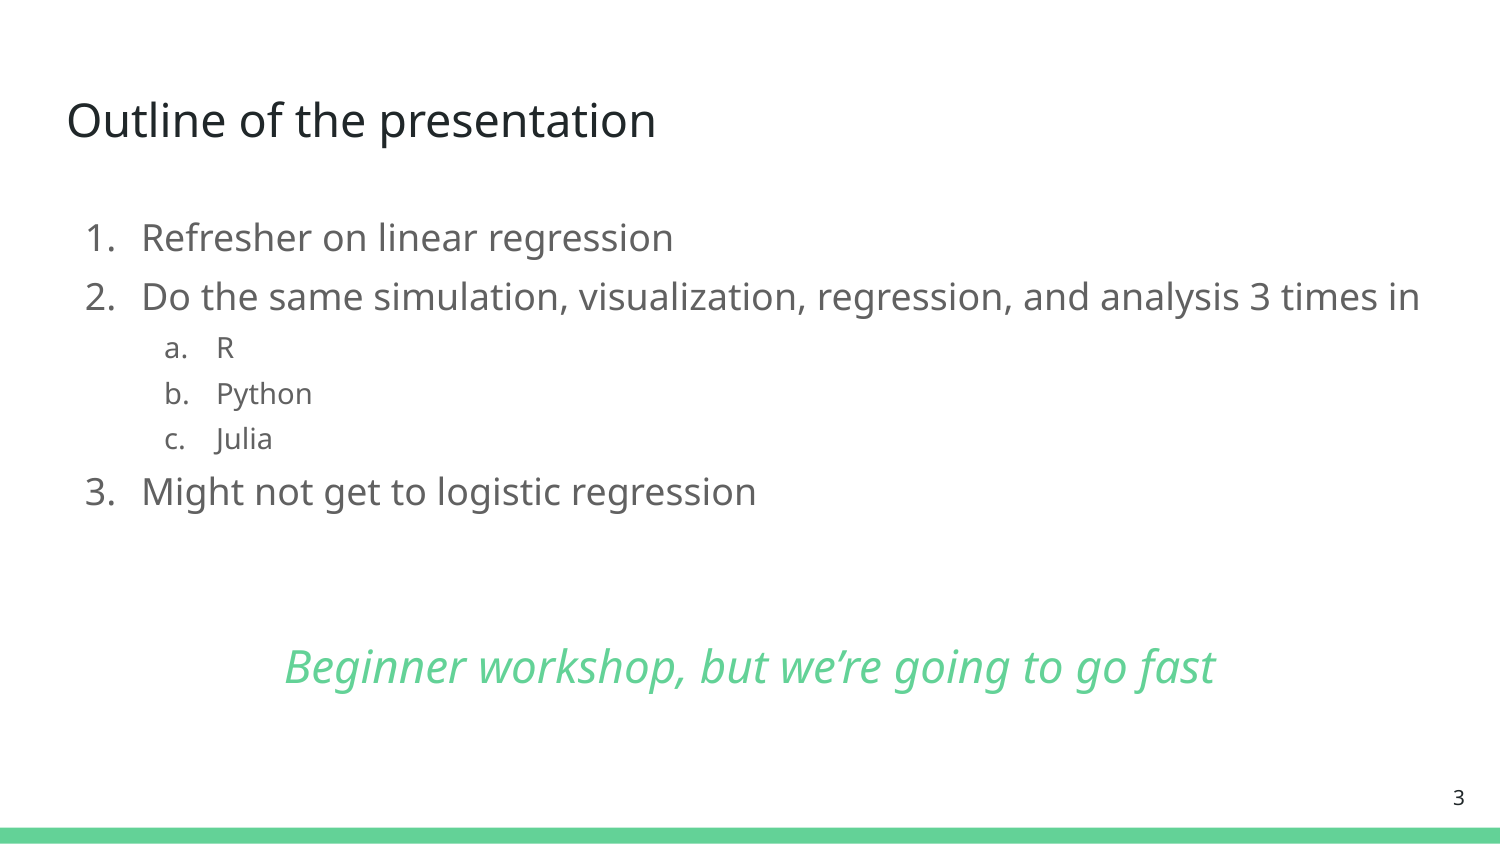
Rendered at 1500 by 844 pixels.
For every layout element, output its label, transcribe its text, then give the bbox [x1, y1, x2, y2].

slide_number <number> [1389, 764, 1480, 830]
title Outline of the presentation [51, 72, 1449, 167]
list Refresher on linear regression Do the same simulation, visualization, regression, and analysis 3 times in R Python Julia Might not get to logistic regression Beginner workshop, but we’re going to go fast [51, 189, 1449, 750]
